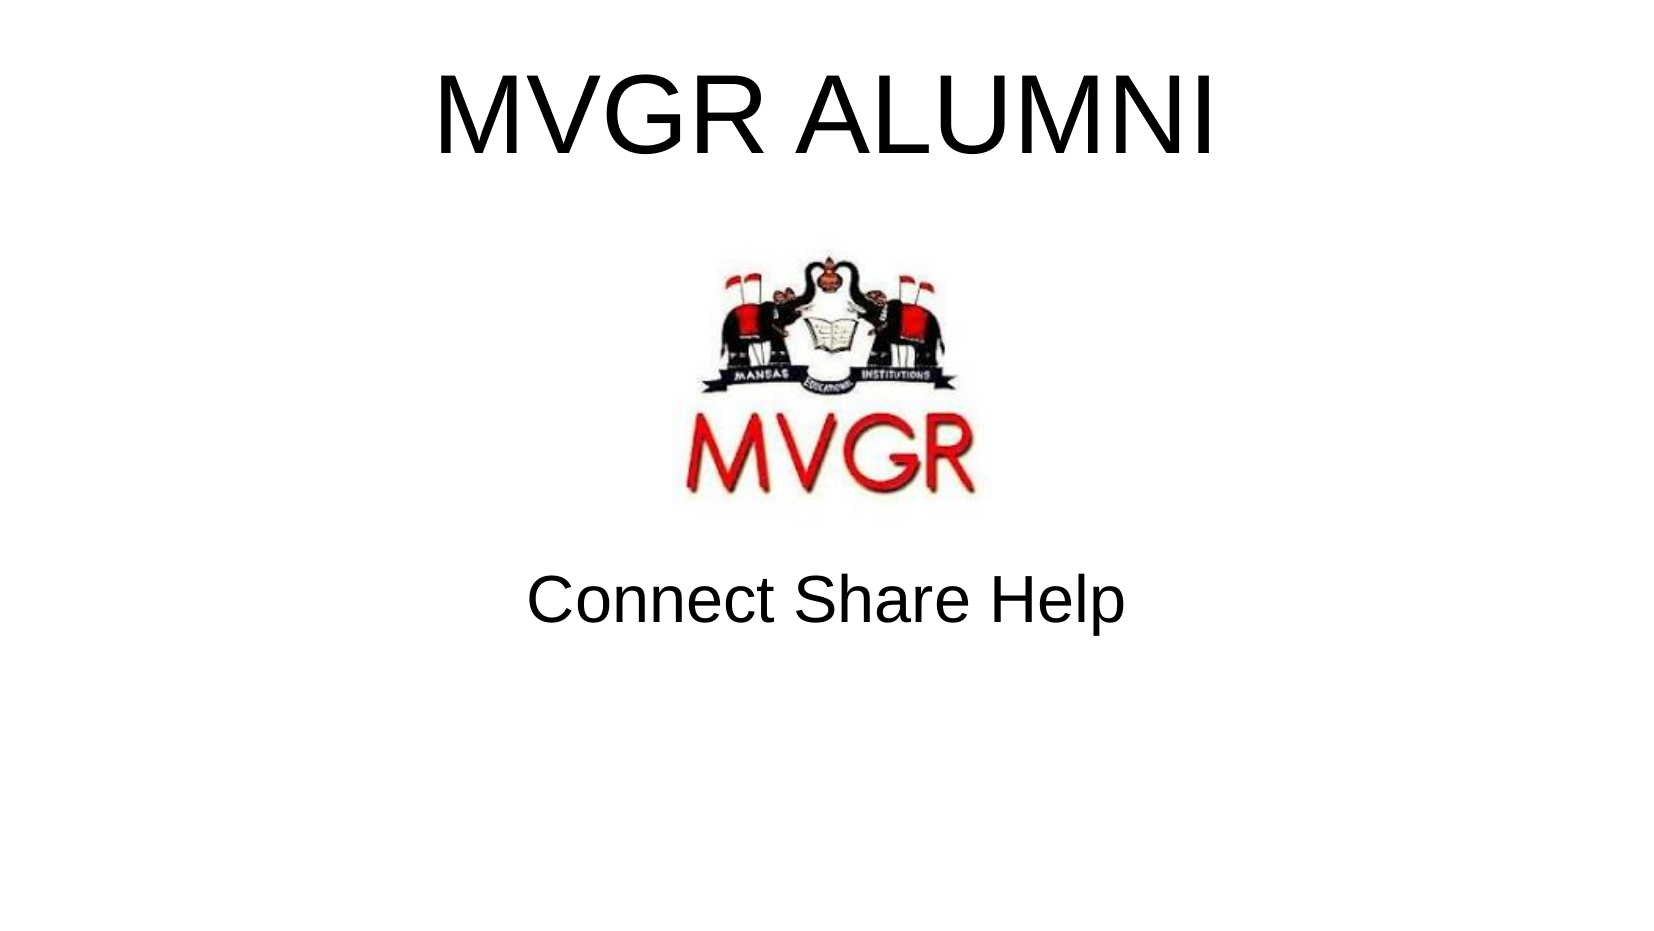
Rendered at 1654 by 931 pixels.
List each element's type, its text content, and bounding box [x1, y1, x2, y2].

picture [672, 225, 992, 526]
subtitle Connect Share Help [82, 217, 1571, 758]
title MVGR ALUMNI [82, 37, 1571, 193]
